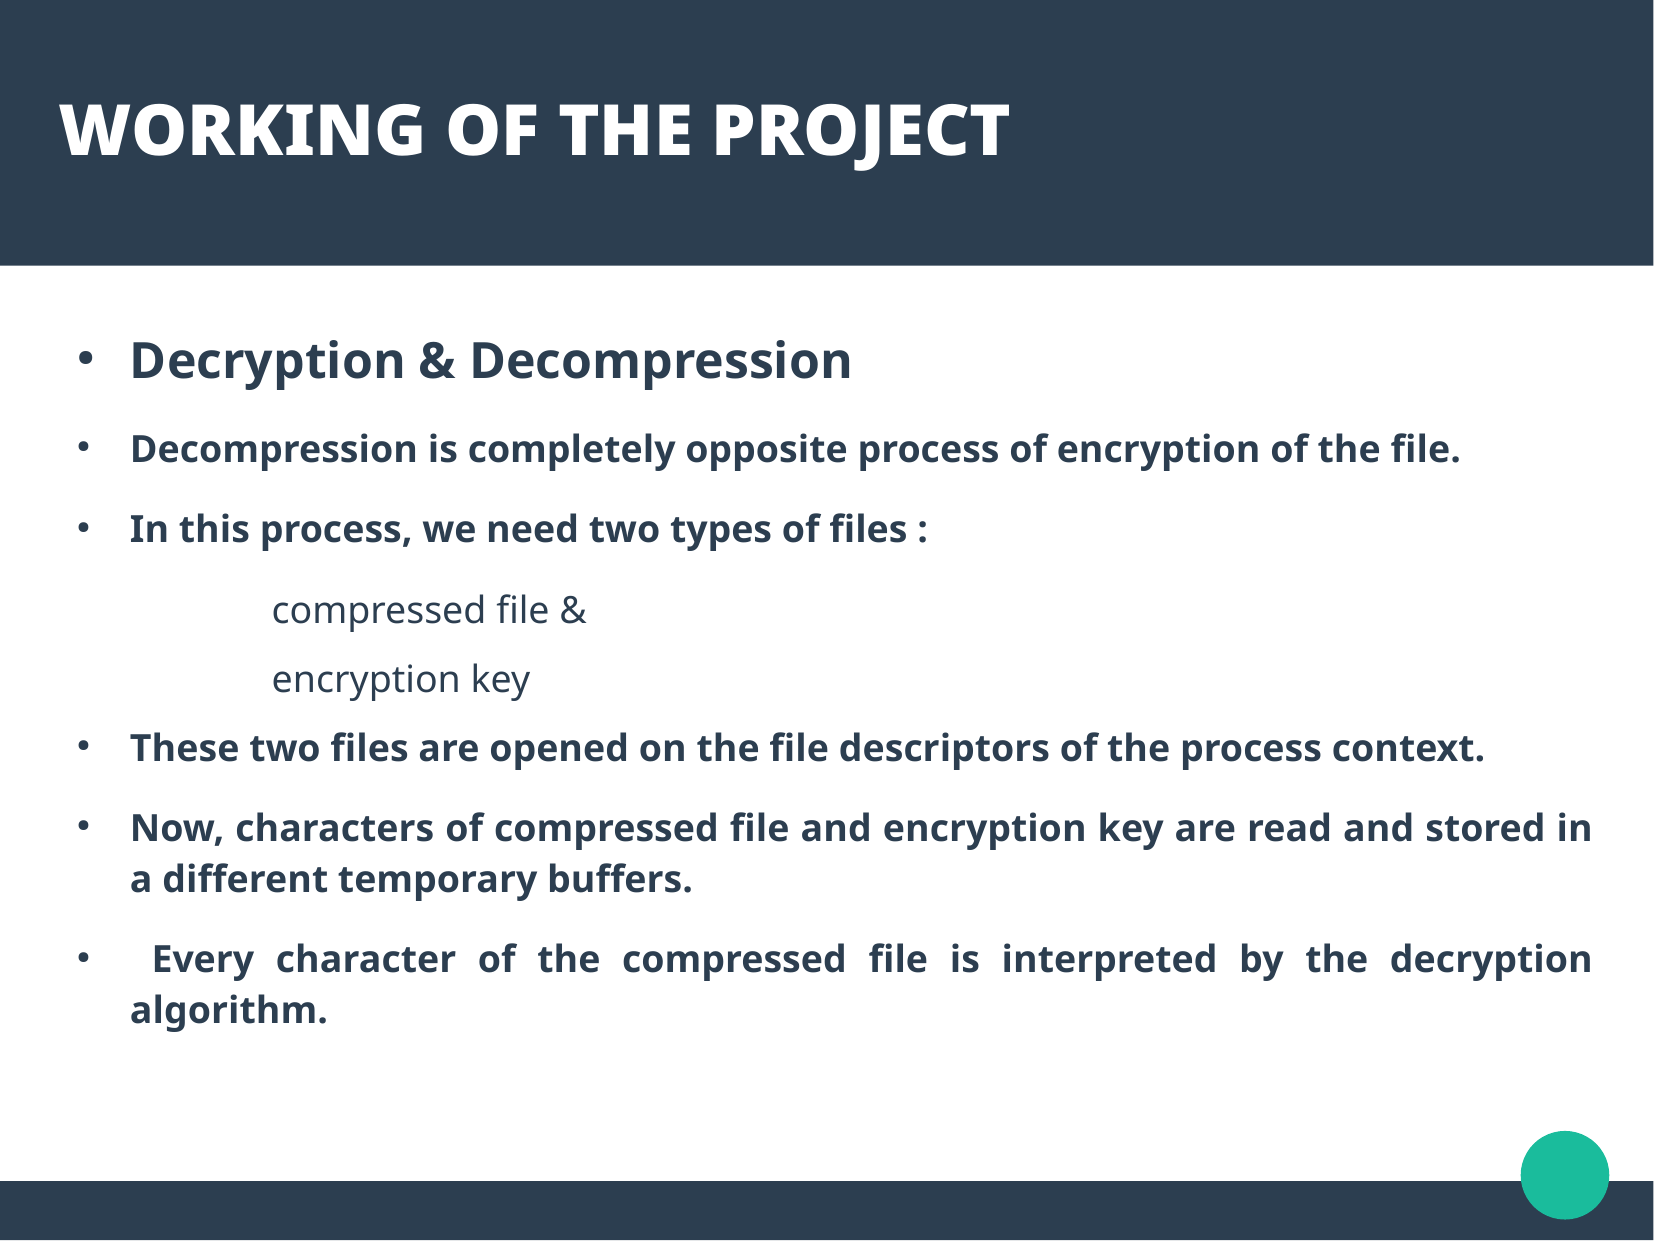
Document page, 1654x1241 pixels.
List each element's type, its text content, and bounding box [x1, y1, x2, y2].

title WORKING OF THE PROJECT [59, 49, 1595, 207]
list Decryption & Decompression Decompression is completely opposite process of encryption of the file. In this process, we need two types of files : compressed file & encryption key These two files are opened on the file descriptors of the process context. Now, characters of compressed file and encryption key are read and stored in a different temporary buffers. Every character of the compressed file is interpreted by the decryption algorithm. [59, 324, 1595, 1152]
